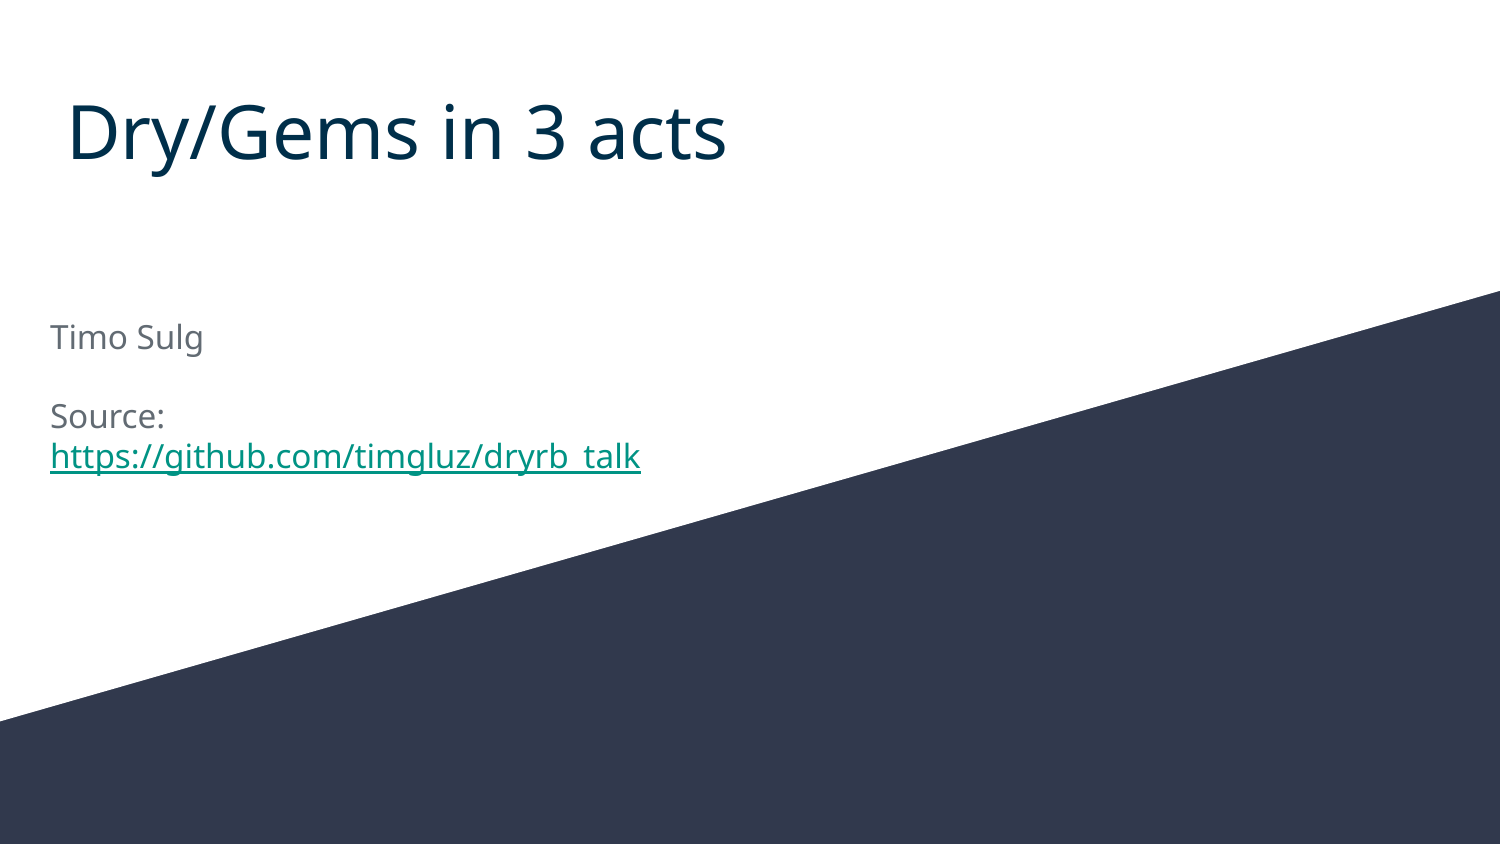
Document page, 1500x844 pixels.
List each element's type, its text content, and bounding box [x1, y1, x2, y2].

subtitle Timo Sulg Source: https://github.com/timgluz/dryrb_talk [35, 300, 731, 512]
title Dry/Gems in 3 acts [51, 69, 1449, 280]
